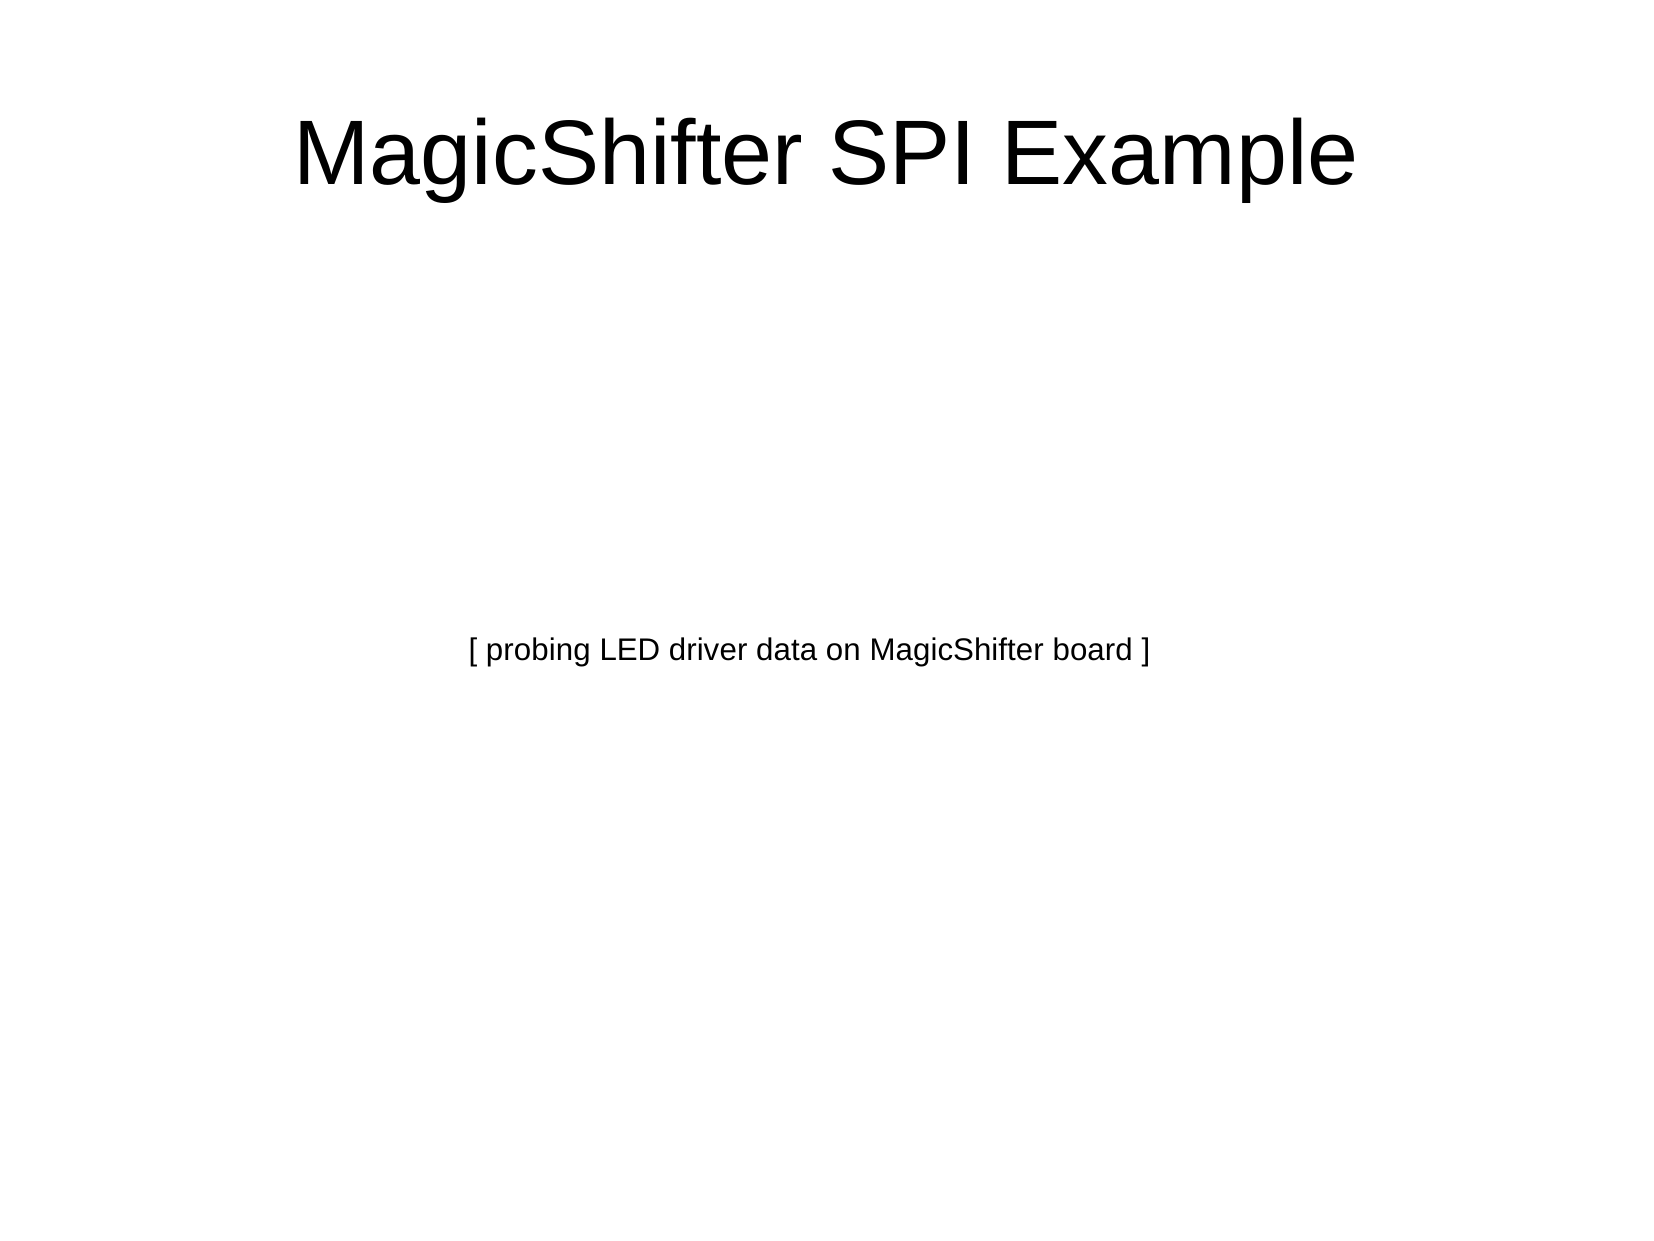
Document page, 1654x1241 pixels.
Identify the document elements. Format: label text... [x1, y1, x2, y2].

subtitle [ probing LED driver data on MagicShifter board ] [82, 290, 1538, 1010]
title MagicShifter SPI Example [82, 49, 1571, 257]
